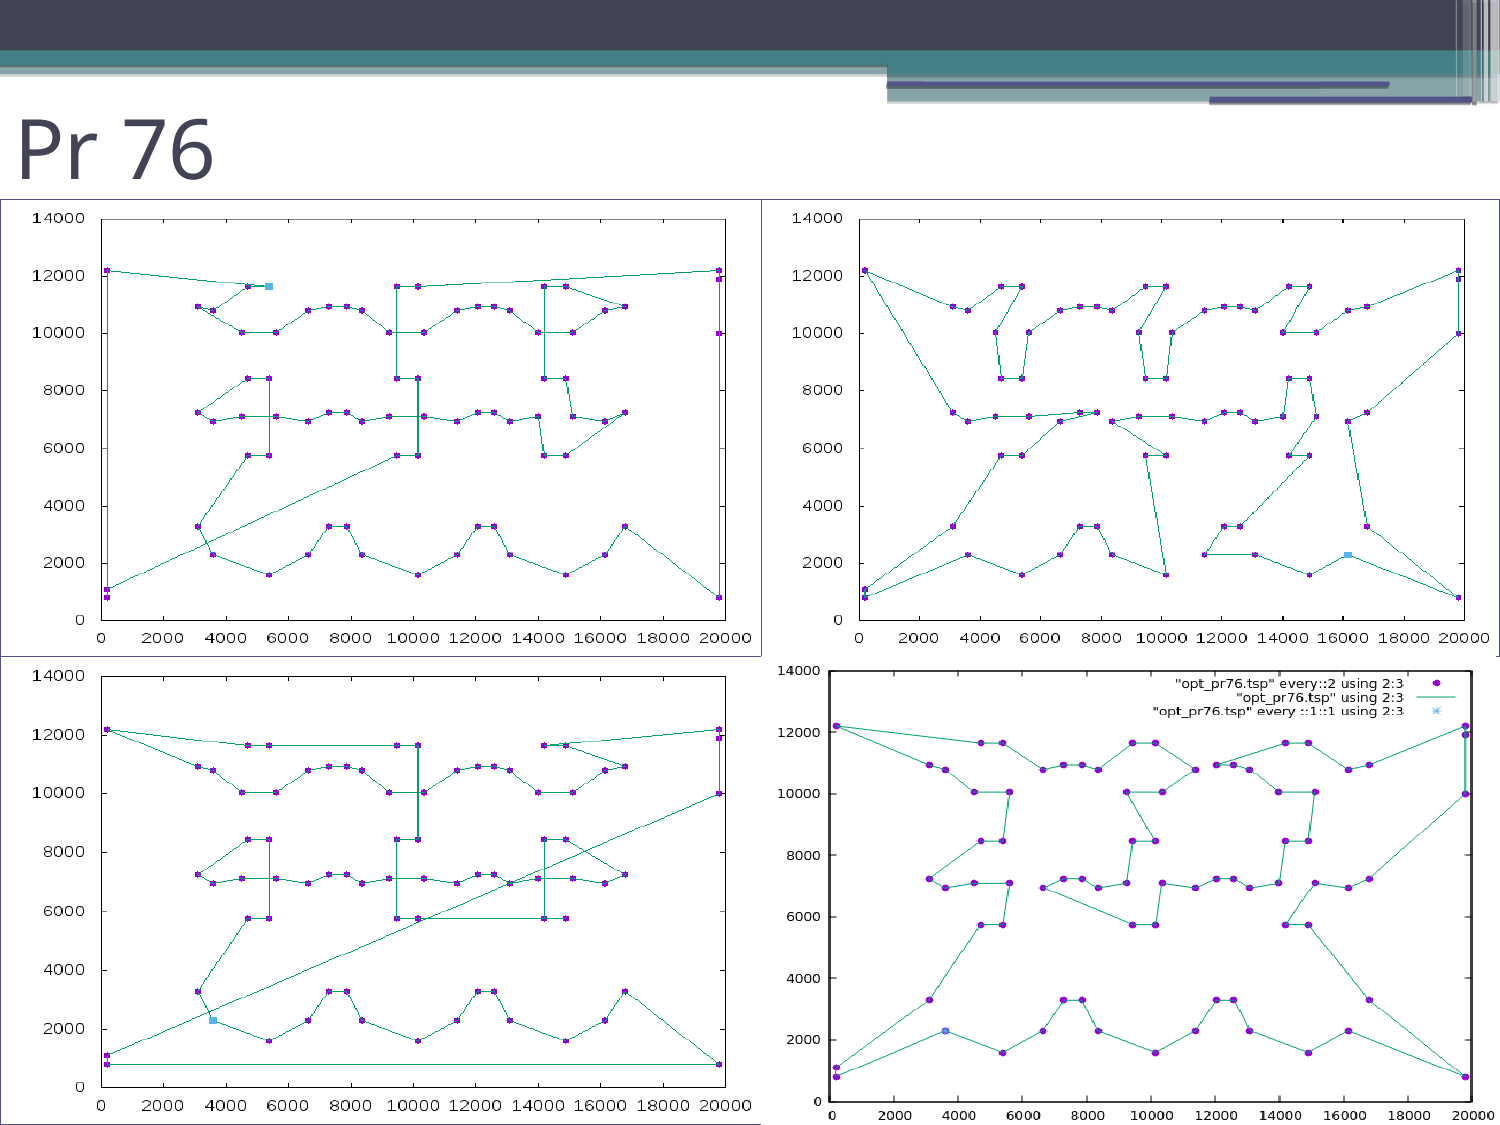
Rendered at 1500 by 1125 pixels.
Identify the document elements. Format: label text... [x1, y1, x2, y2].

text_box Pr 76 [0, 70, 464, 222]
picture [0, 199, 1500, 1125]
